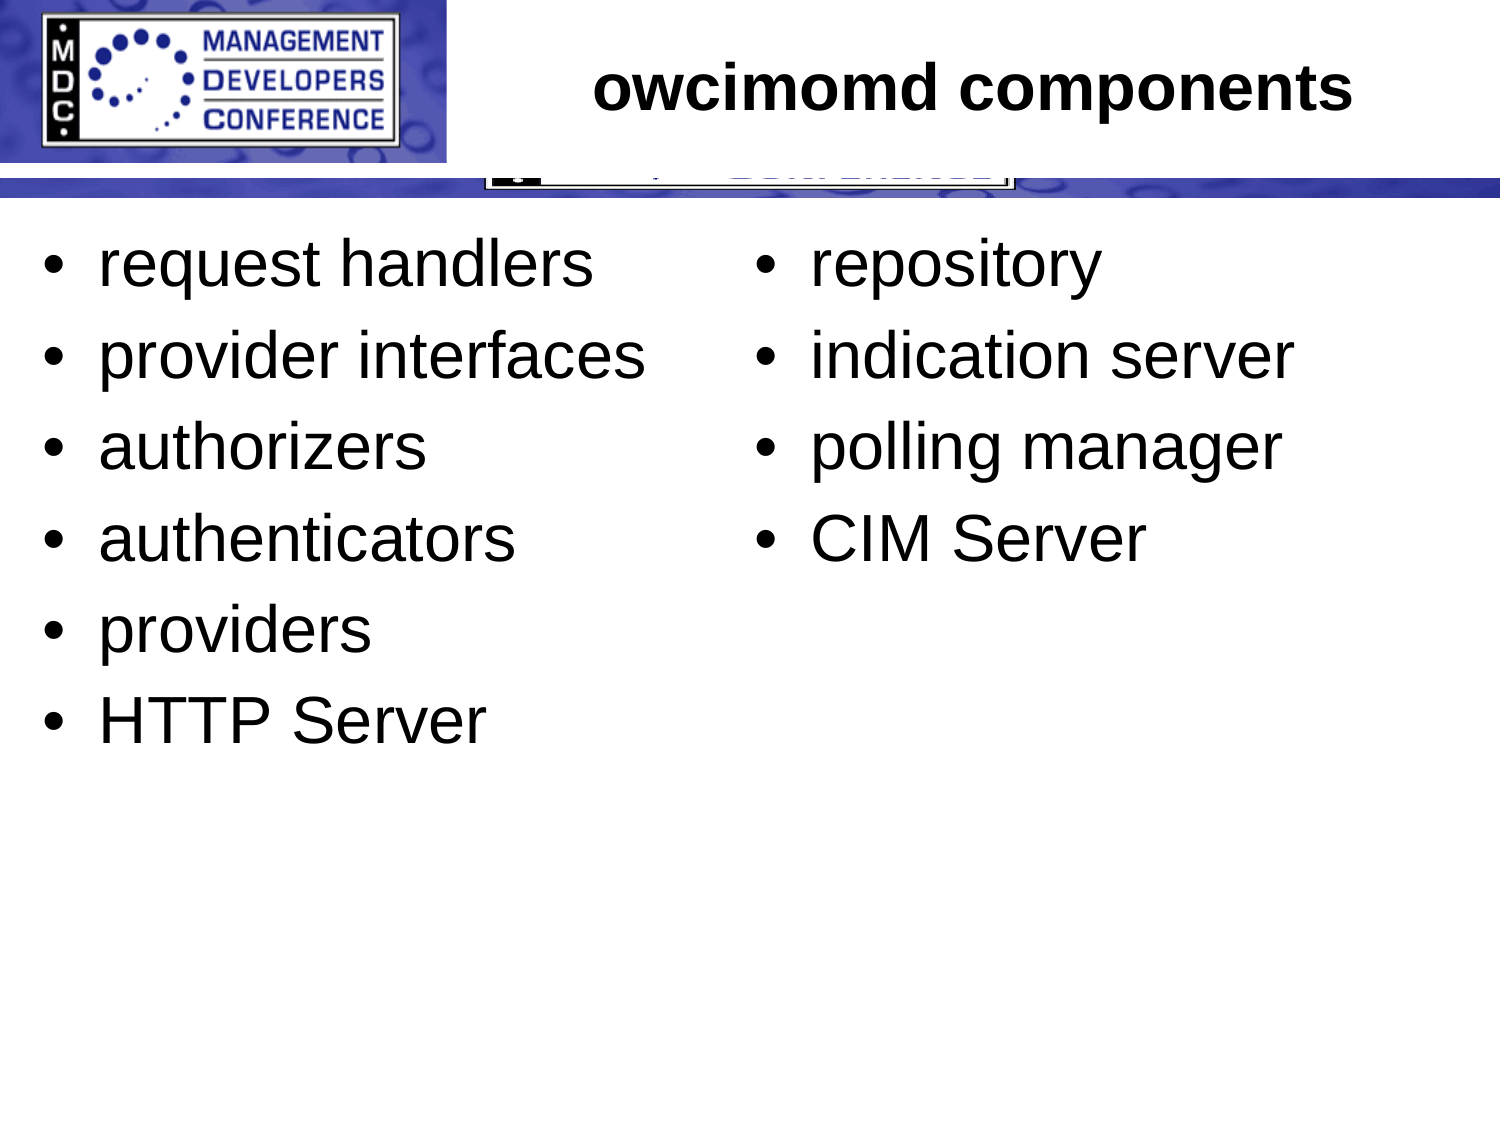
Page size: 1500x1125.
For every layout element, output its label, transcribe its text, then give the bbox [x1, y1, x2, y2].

picture [0, 178, 1500, 198]
list repository indication server polling manager CIM Server [754, 226, 1433, 1082]
list request handlers provider interfaces authorizers authenticators providers HTTP Server [42, 226, 721, 1082]
title owcimomd components [447, 0, 1500, 176]
picture [0, 0, 447, 163]
